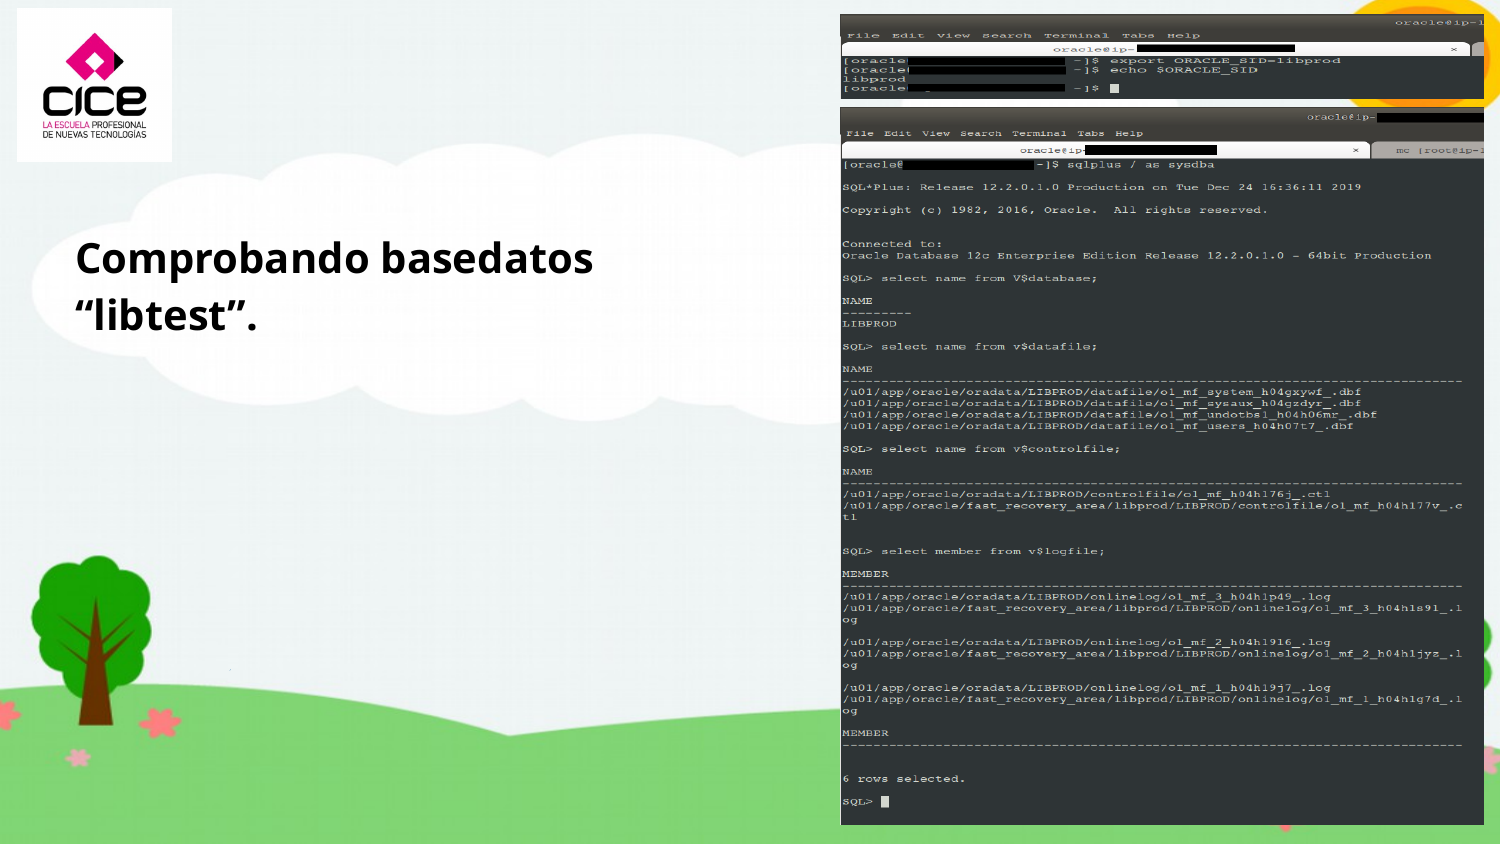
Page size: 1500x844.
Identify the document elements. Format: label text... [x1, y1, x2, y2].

picture [0, 0, 1500, 844]
title Comprobando basedatos “libtest”. [75, 240, 721, 332]
